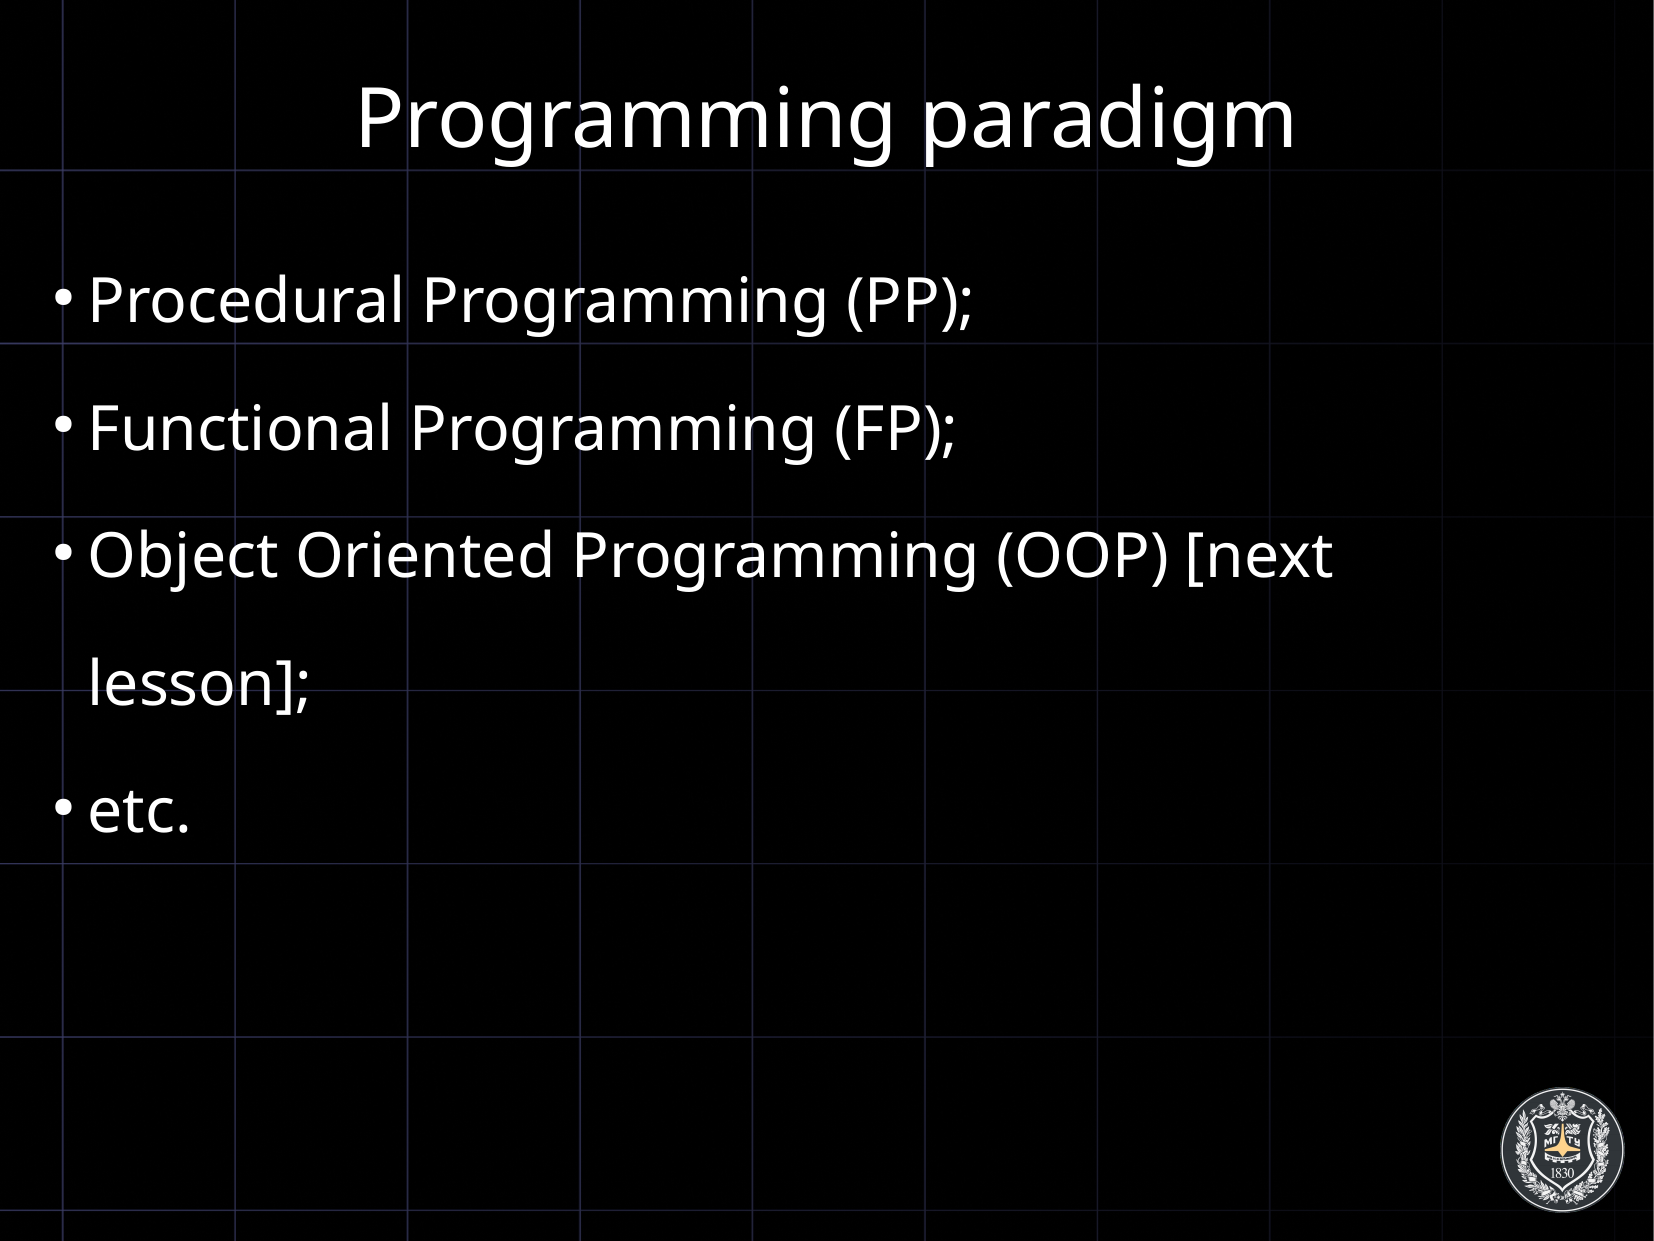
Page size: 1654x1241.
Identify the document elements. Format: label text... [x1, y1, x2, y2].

title Programming paradigm [82, 37, 1571, 193]
picture [0, 0, 1654, 1241]
text_box Procedural Programming (PP); Functional Programming (FP); Object Oriented Programming (OOP) [next lesson]; etc. [37, 206, 1538, 1241]
